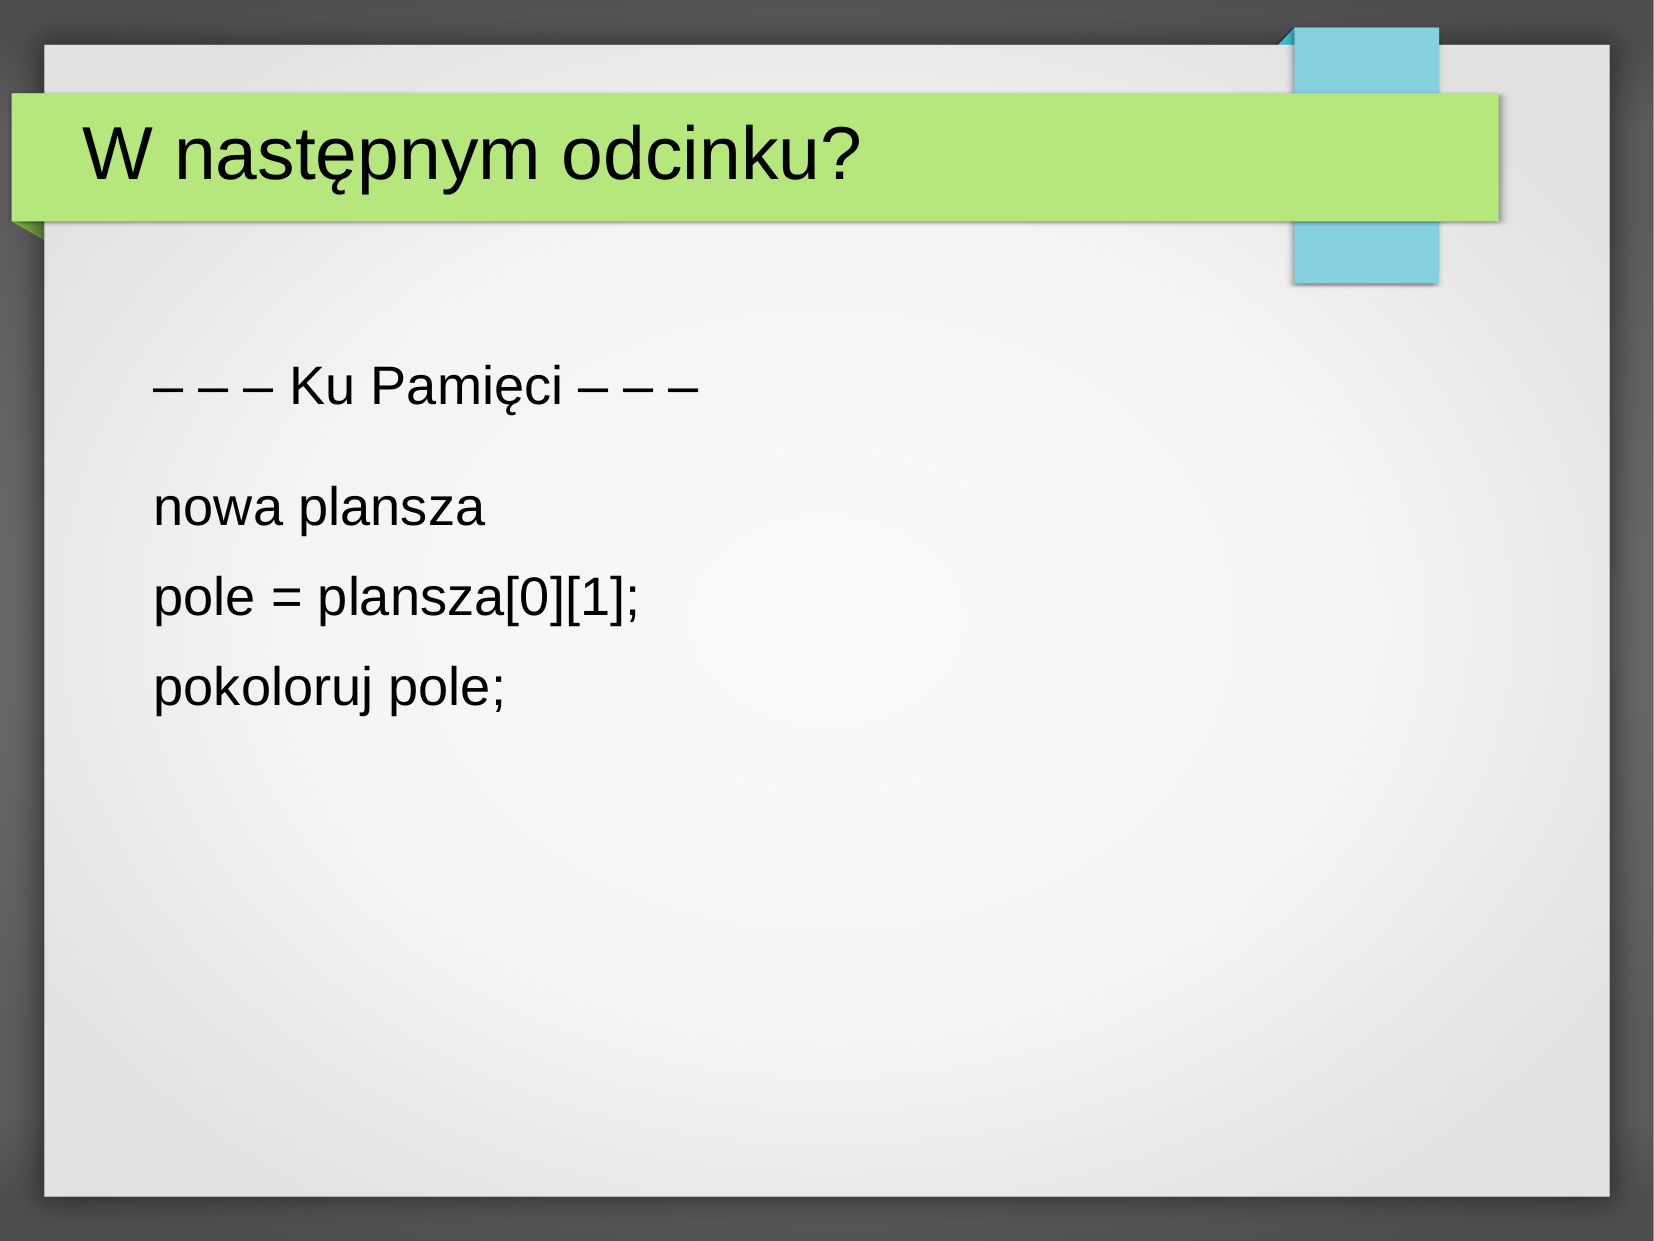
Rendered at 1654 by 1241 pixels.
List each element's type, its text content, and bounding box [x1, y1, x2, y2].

title W następnym odcinku? [82, 94, 1264, 213]
picture [0, 0, 1654, 1241]
list – – – Ku Pamięci – – – nowa plansza pole = plansza[0][1]; pokoloruj pole; [82, 295, 1571, 1015]
